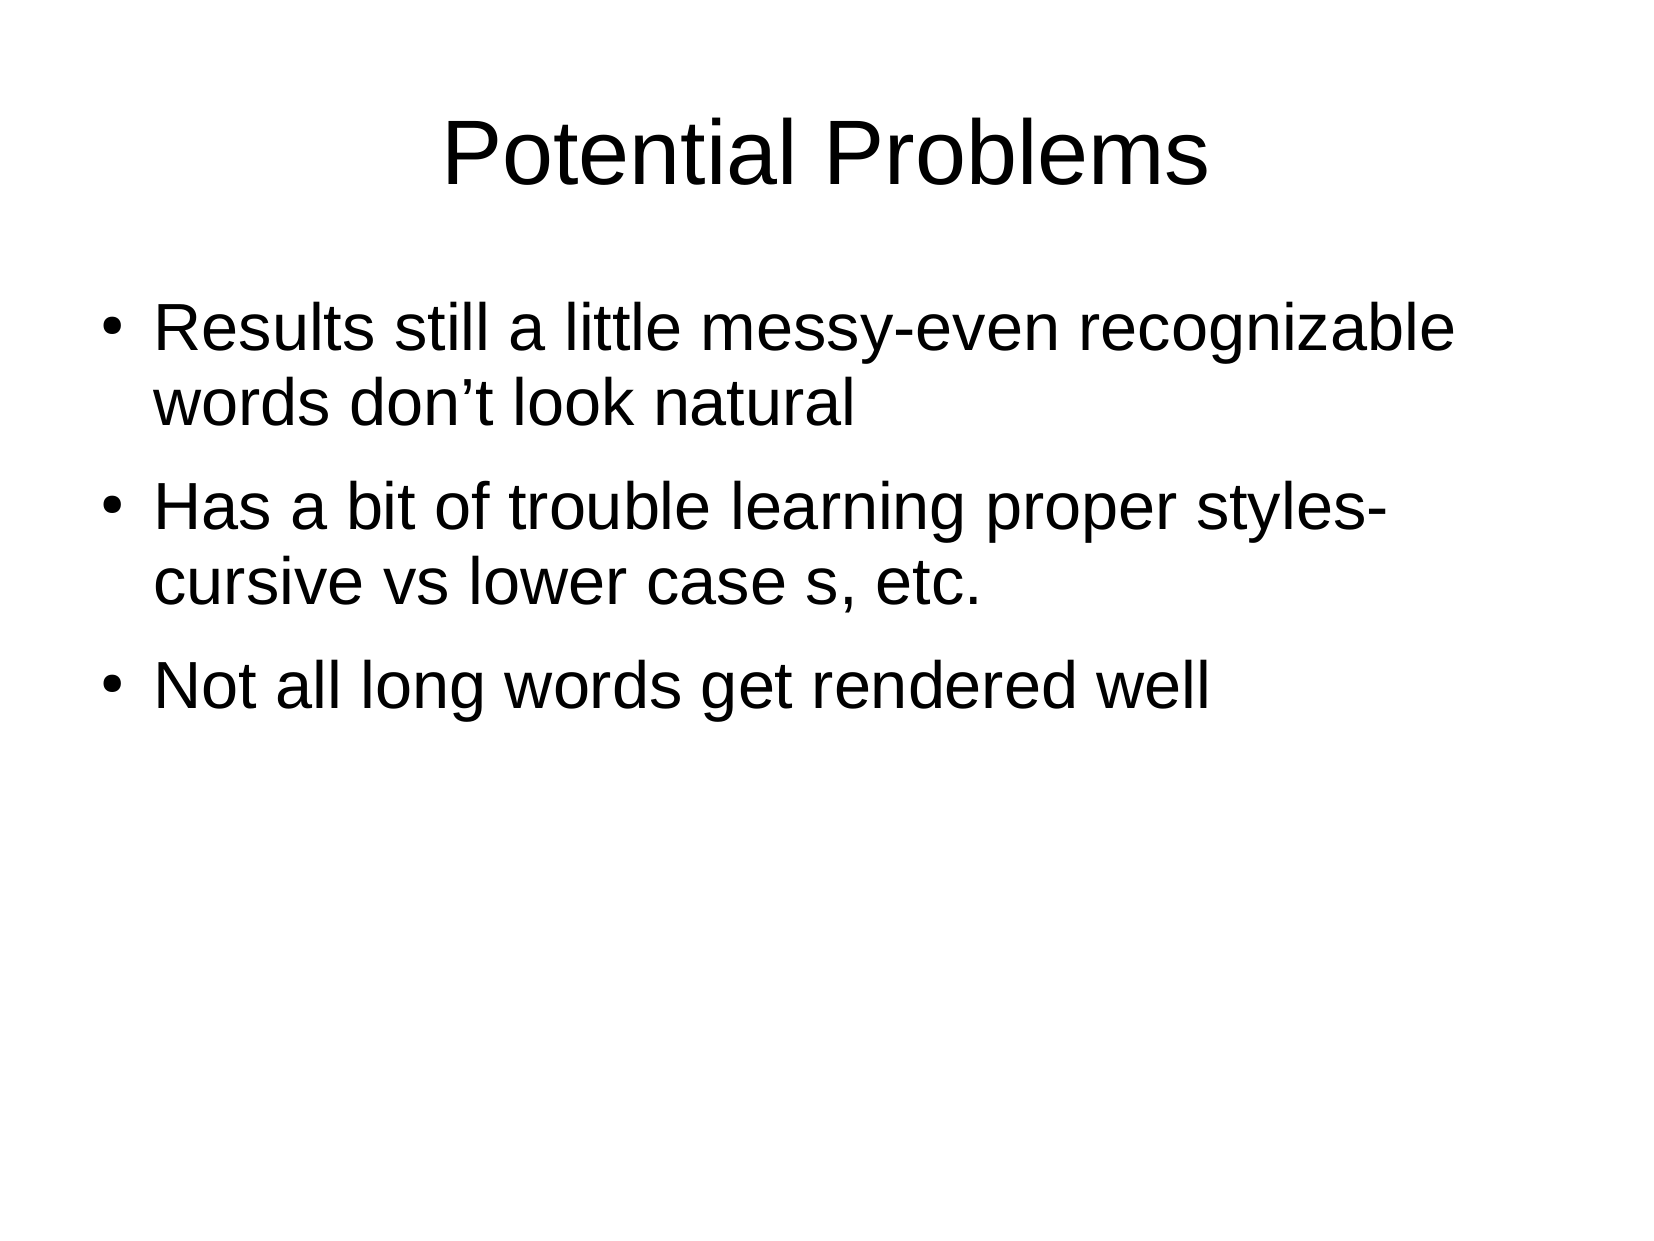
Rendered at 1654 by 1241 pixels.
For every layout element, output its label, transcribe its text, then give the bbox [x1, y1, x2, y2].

title Potential Problems [82, 49, 1571, 257]
list Results still a little messy-even recognizable words don’t look natural Has a bit of trouble learning proper styles-cursive vs lower case s, etc. Not all long words get rendered well [82, 290, 1571, 1010]
